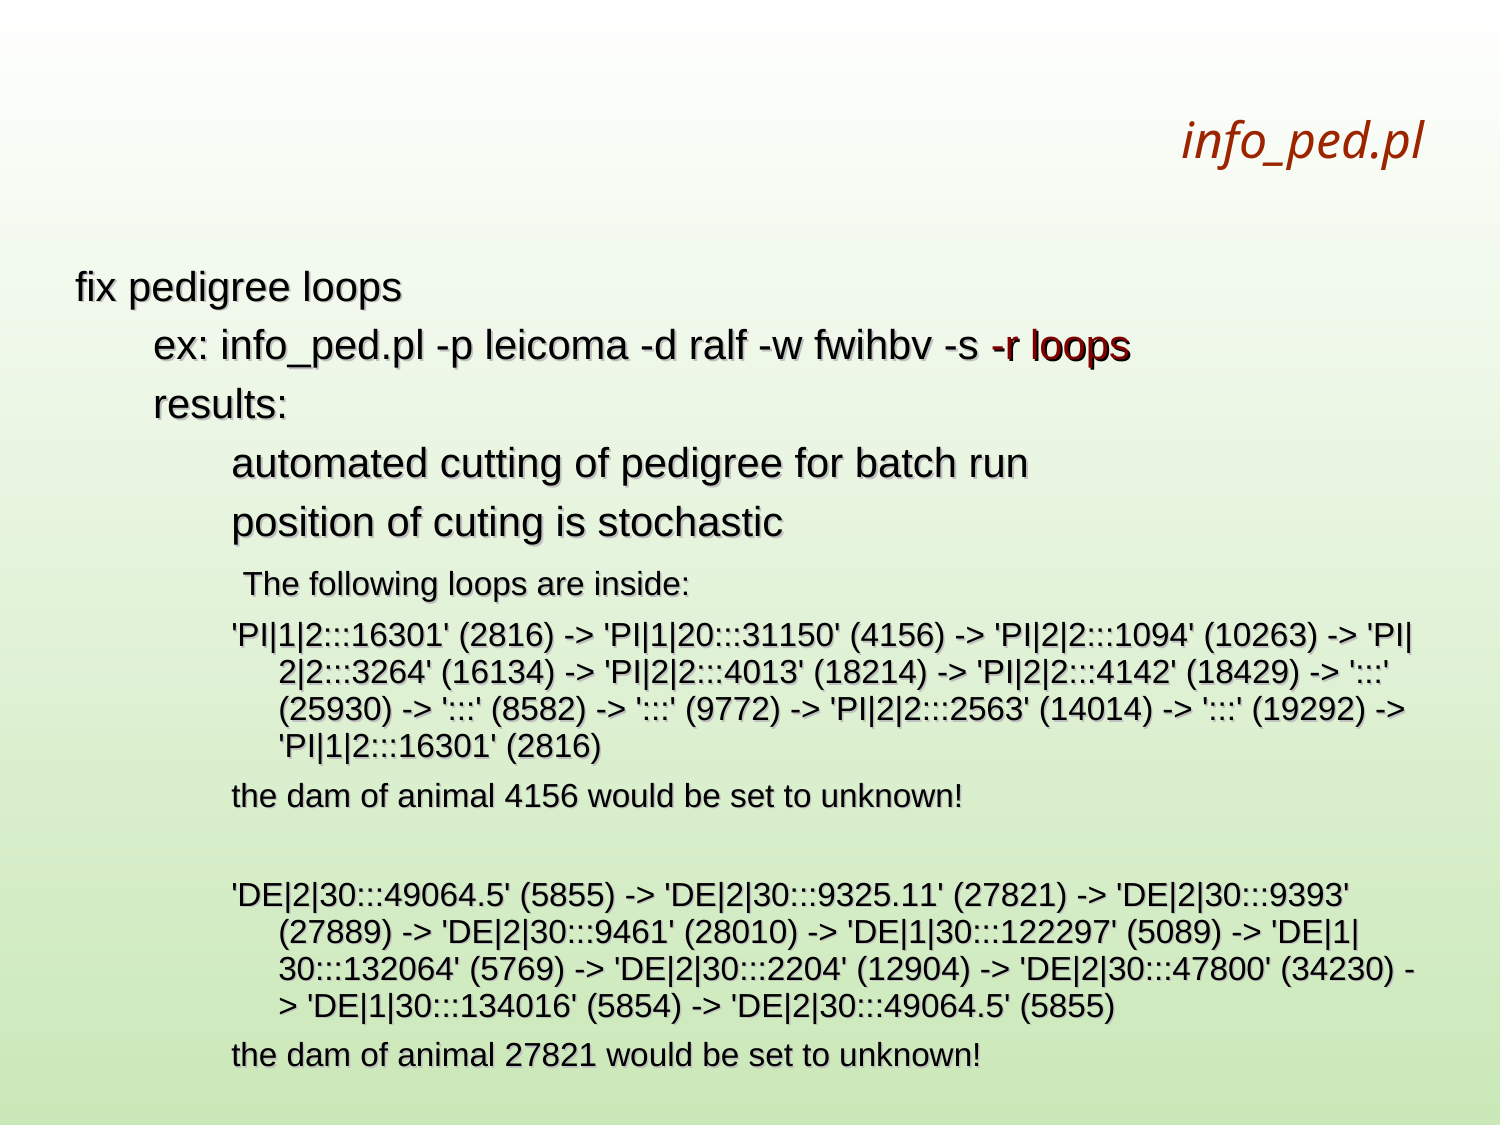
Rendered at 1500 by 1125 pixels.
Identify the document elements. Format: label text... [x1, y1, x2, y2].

title info_ped.pl [75, 52, 1425, 226]
list fix pedigree loops ex: info_ped.pl -p leicoma -d ralf -w fwihbv -s -r loops results: automated cutting of pedigree for batch run position of cuting is stochastic The following loops are inside: 'PI|1|2:::16301' (2816) -> 'PI|1|20:::31150' (4156) -> 'PI|2|2:::1094' (10263) -> 'PI|2|2:::3264' (16134) -> 'PI|2|2:::4013' (18214) -> 'PI|2|2:::4142' (18429) -> ':::' (25930) -> ':::' (8582) -> ':::' (9772) -> 'PI|2|2:::2563' (14014) -> ':::' (19292) -> 'PI|1|2:::16301' (2816) the dam of animal 4156 would be set to unknown! 'DE|2|30:::49064.5' (5855) -> 'DE|2|30:::9325.11' (27821) -> 'DE|2|30:::9393' (27889) -> 'DE|2|30:::9461' (28010) -> 'DE|1|30:::122297' (5089) -> 'DE|1|30:::132064' (5769) -> 'DE|2|30:::2204' (12904) -> 'DE|2|30:::47800' (34230) -> 'DE|1|30:::134016' (5854) -> 'DE|2|30:::49064.5' (5855) the dam of animal 27821 would be set to unknown! [75, 263, 1425, 1125]
